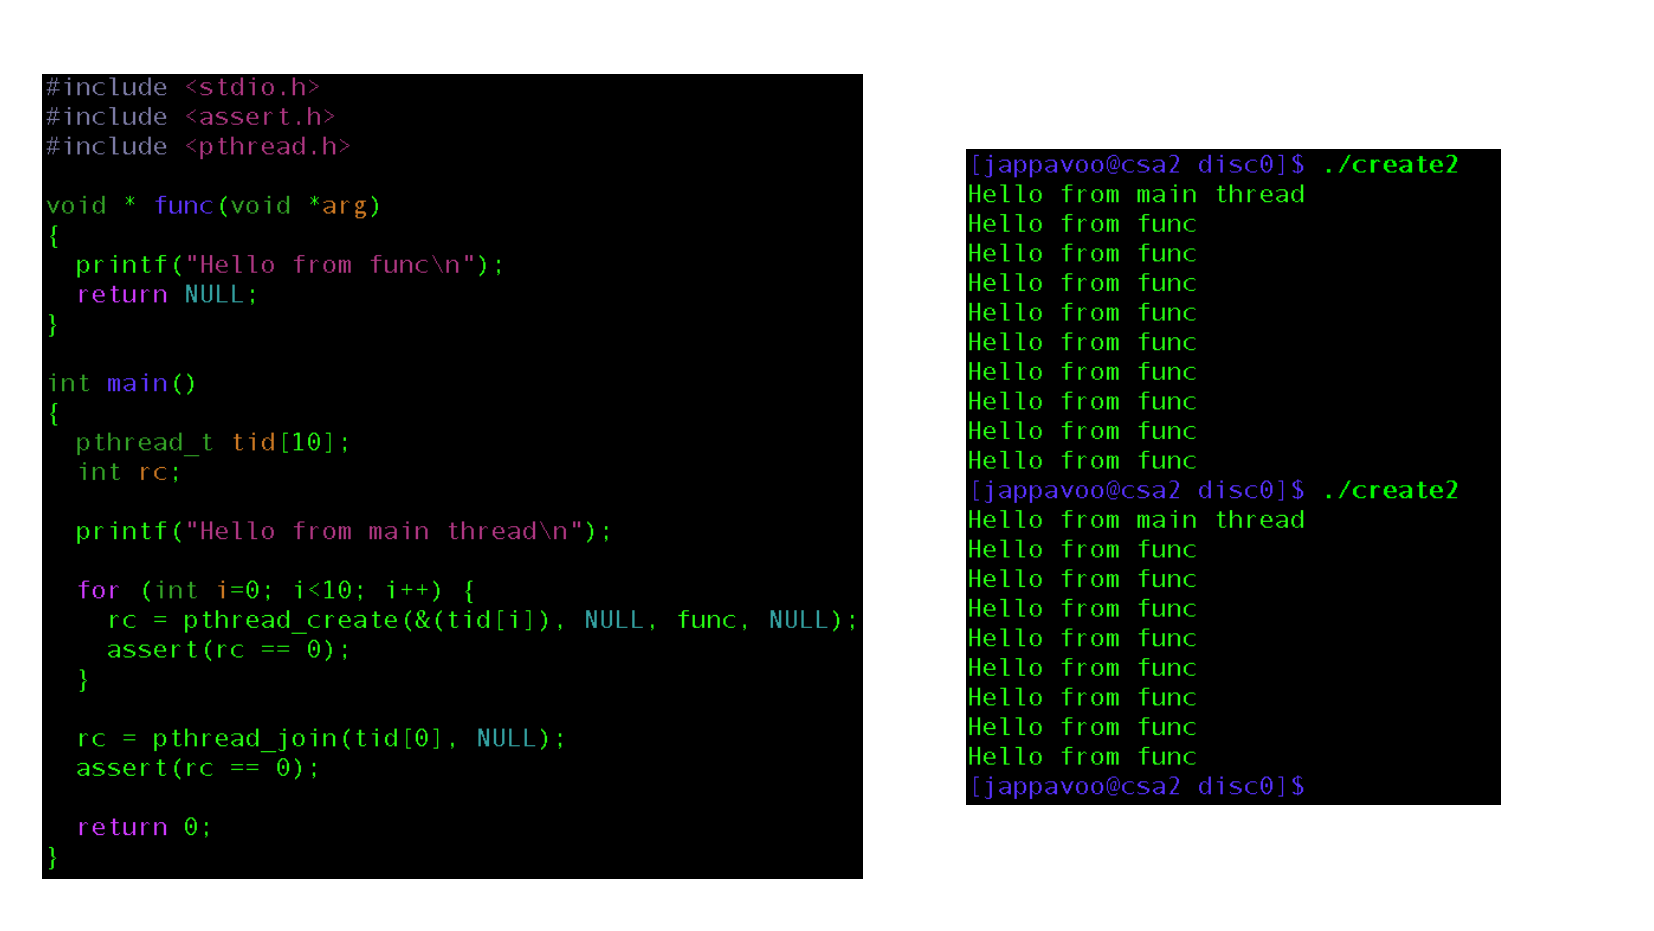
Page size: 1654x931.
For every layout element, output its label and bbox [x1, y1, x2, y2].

picture [42, 74, 863, 879]
picture [966, 149, 1501, 805]
